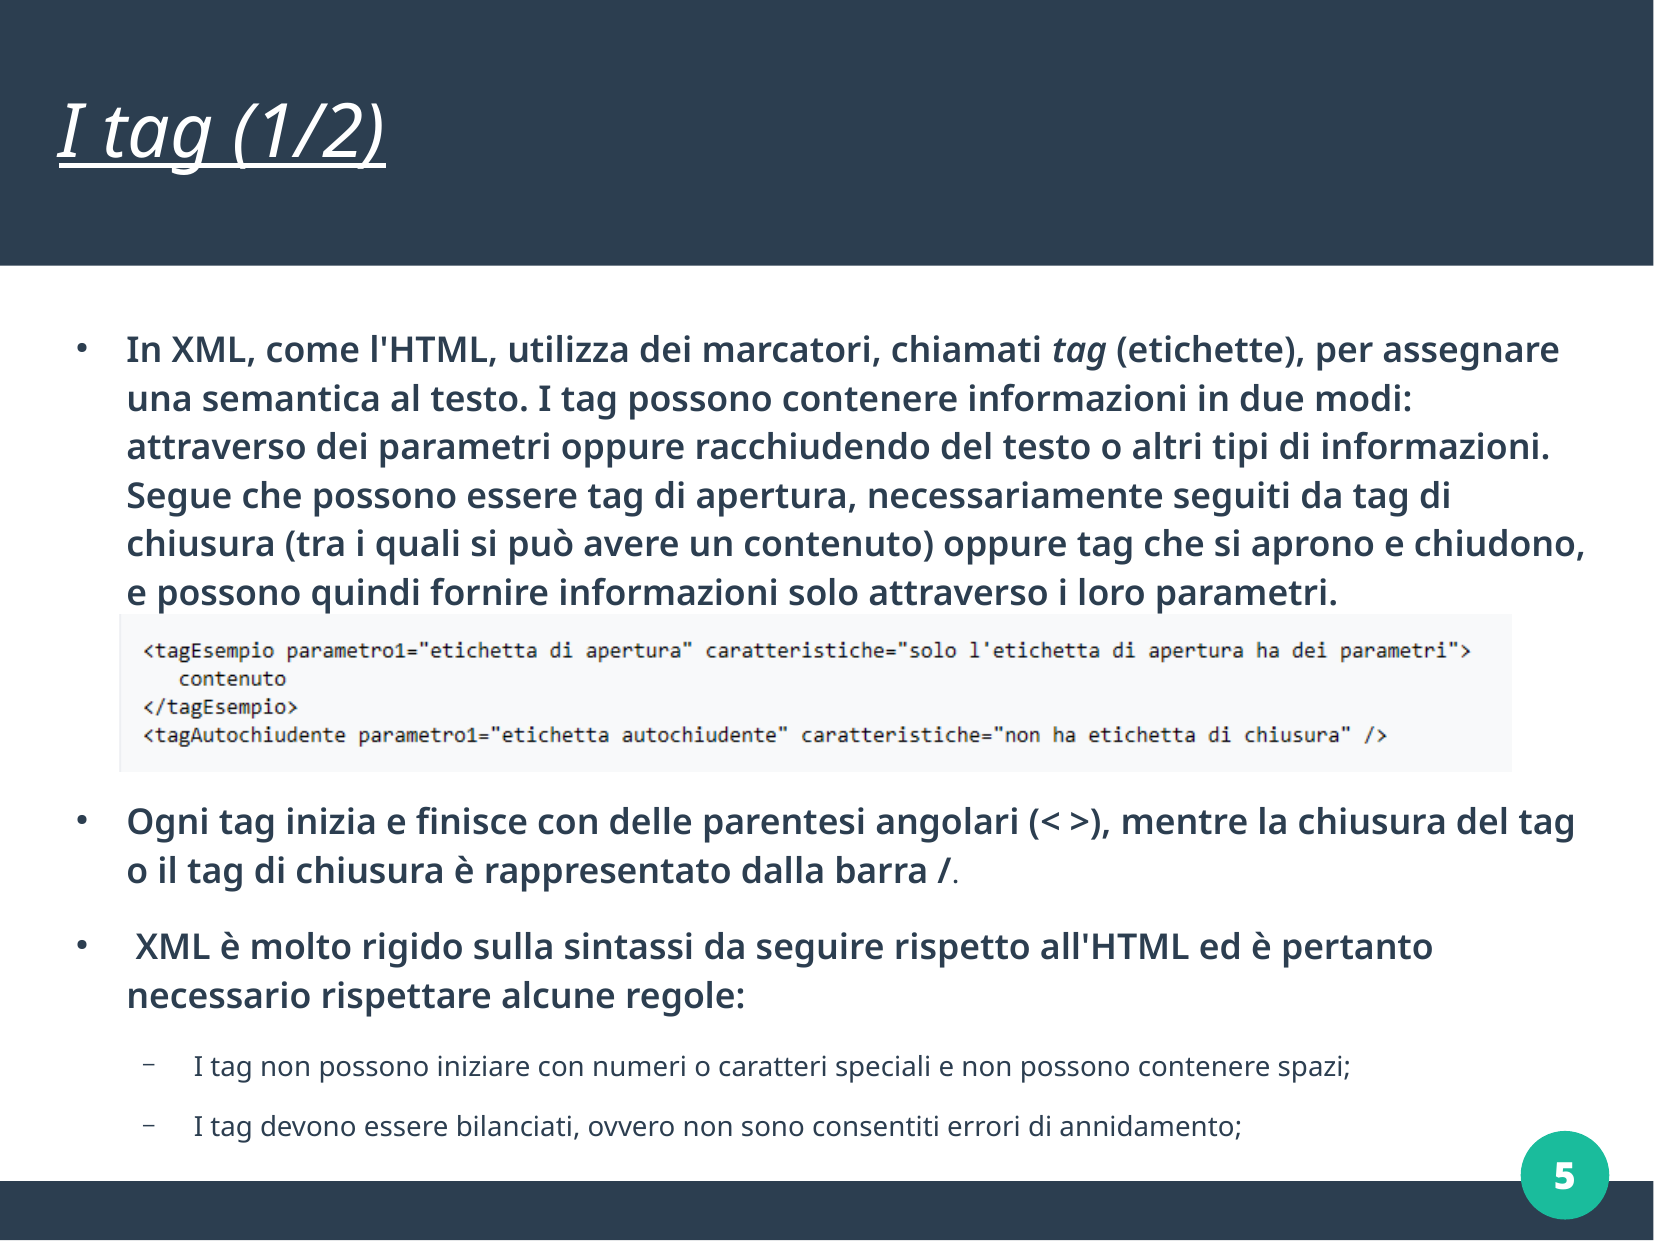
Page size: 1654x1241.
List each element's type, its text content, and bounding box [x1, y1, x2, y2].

text_box [283, 649, 314, 712]
title I tag (1/2) [59, 49, 1595, 207]
list In XML, come l'HTML, utilizza dei marcatori, chiamati tag (etichette), per assegnare una semantica al testo. I tag possono contenere informazioni in due modi: attraverso dei parametri oppure racchiudendo del testo o altri tipi di informazioni. Segue che possono essere tag di apertura, necessariamente seguiti da tag di chiusura (tra i quali si può avere un contenuto) oppure tag che si aprono e chiudono, e possono quindi fornire informazioni solo attraverso i loro parametri. Ogni tag inizia e finisce con delle parentesi angolari (< >), mentre la chiusura del tag o il tag di chiusura è rappresentato dalla barra /. XML è molto rigido sulla sintassi da seguire rispetto all'HTML ed è pertanto necessario rispettare alcune regole: I tag non possono iniziare con numeri o caratteri speciali e non possono contenere spazi; I tag devono essere bilanciati, ovvero non sono consentiti errori di annidamento; [59, 324, 1595, 1152]
picture [118, 614, 1512, 772]
